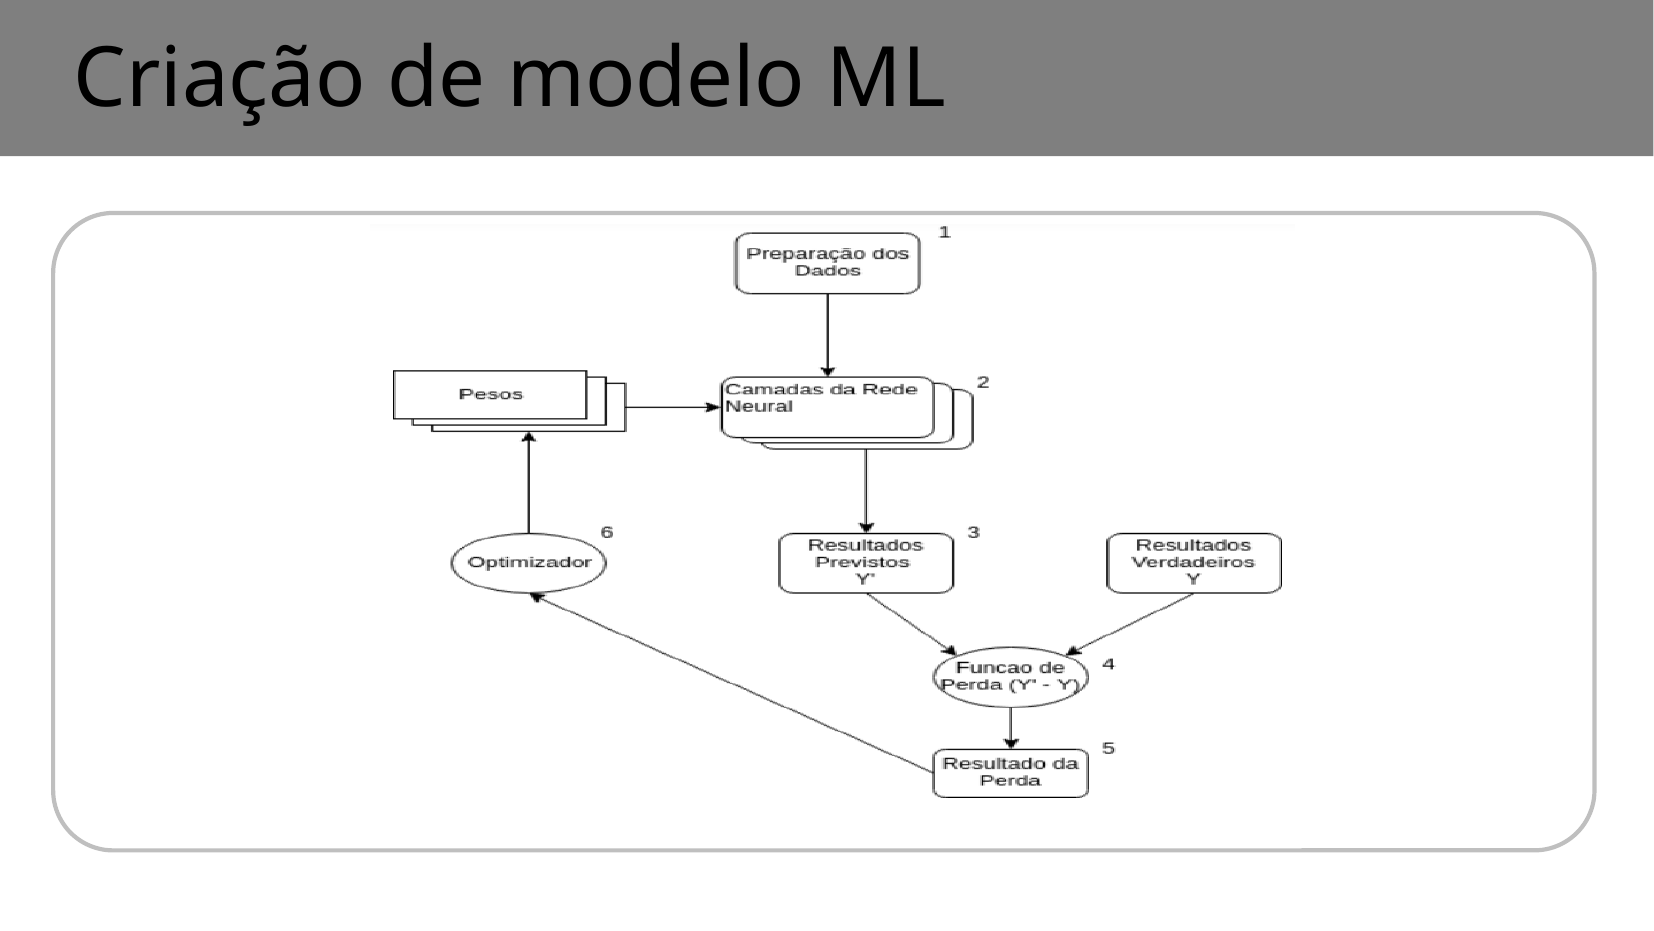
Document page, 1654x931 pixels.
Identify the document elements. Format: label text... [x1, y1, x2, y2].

text_box Criação de modelo ML [59, 9, 1011, 127]
text_box [0, 0, 1654, 157]
picture [370, 224, 1295, 804]
